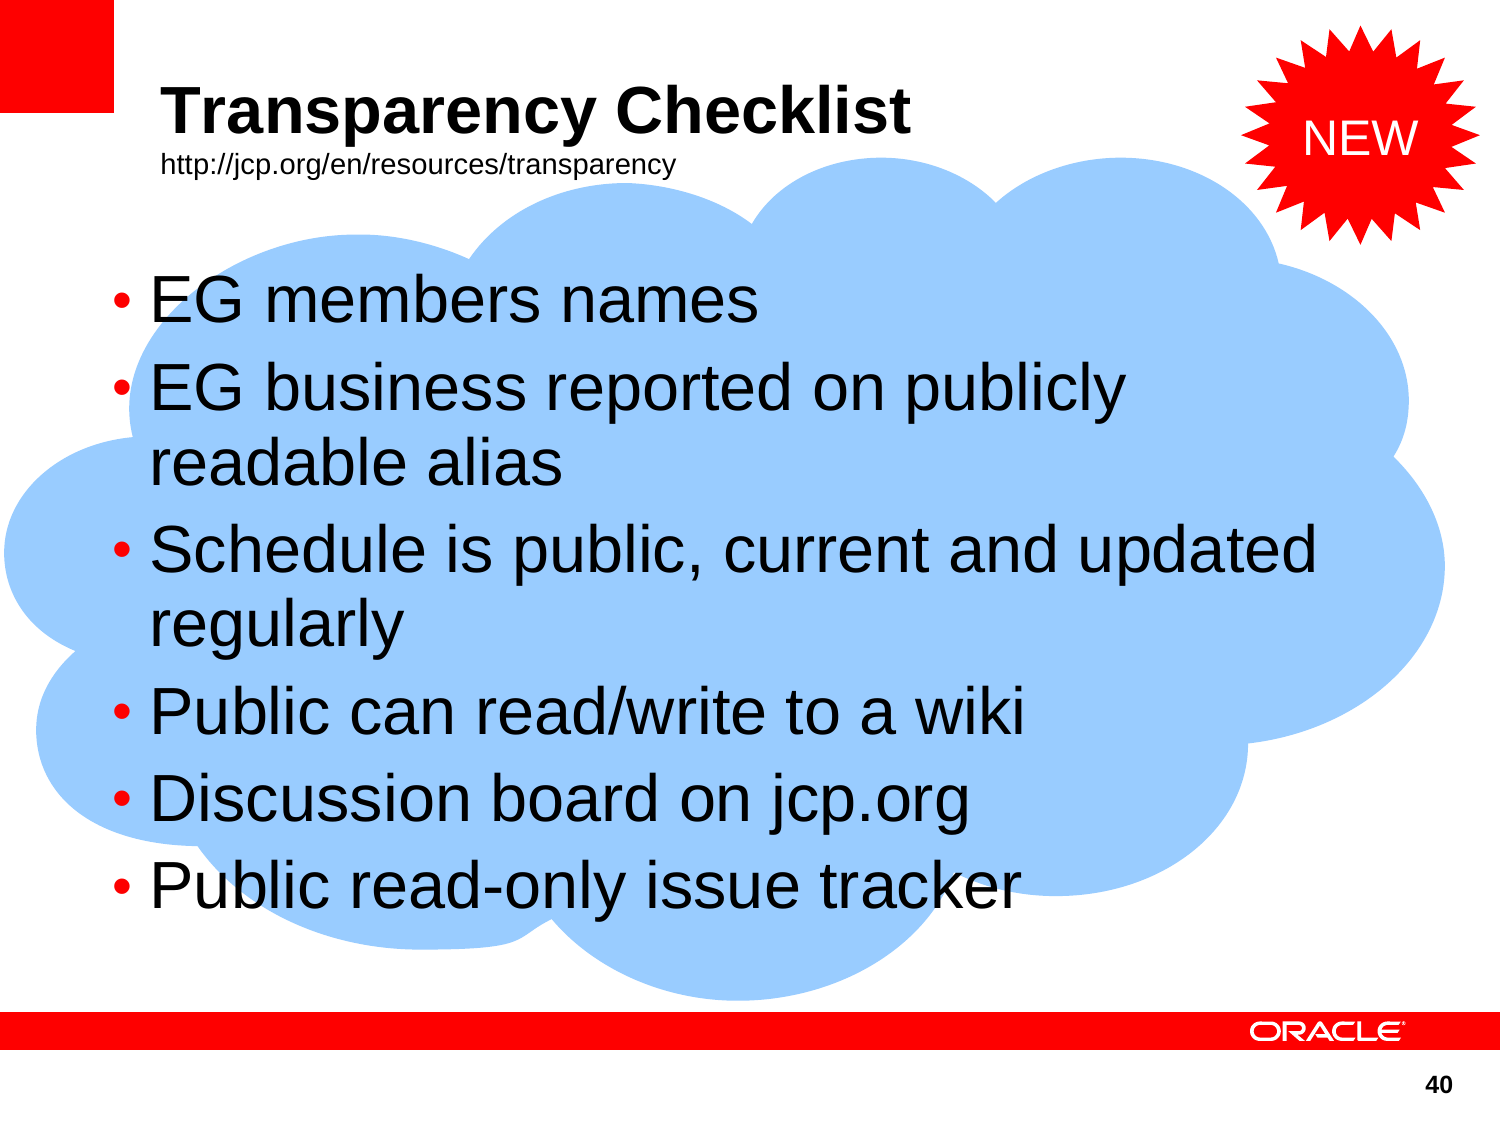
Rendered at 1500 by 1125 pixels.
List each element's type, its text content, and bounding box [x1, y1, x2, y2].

title Transparency Checklist http://jcp.org/en/resources/transparency [145, 49, 1304, 205]
picture [0, 0, 114, 113]
list EG members names EG business reported on publicly readable alias Schedule is public, current and updated regularly Public can read/write to a wiki Discussion board on jcp.org Public read-only issue tracker [112, 262, 1349, 1005]
text_box [4, 440, 112, 832]
text_box NEW [1240, 25, 1480, 245]
text_box [1349, 294, 1445, 712]
picture [0, 1012, 1500, 1050]
text_box [240, 205, 1279, 262]
